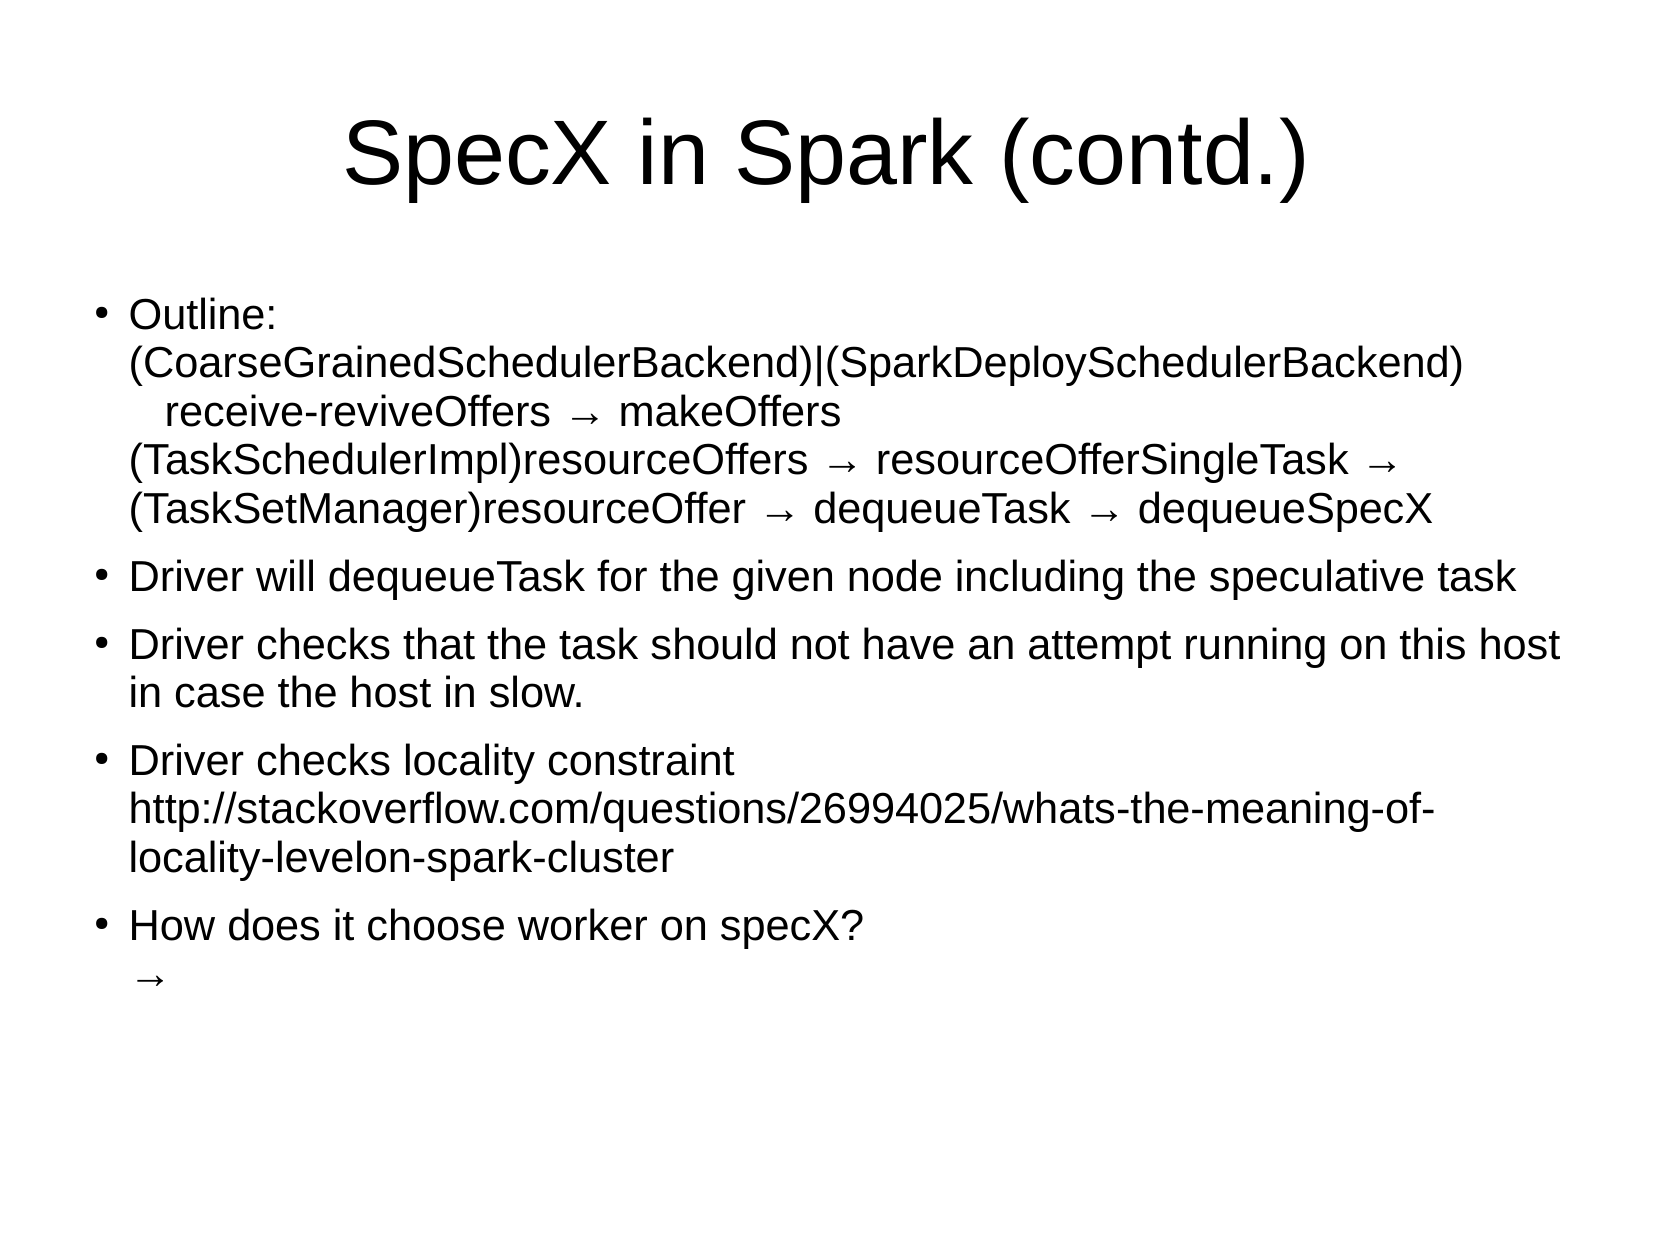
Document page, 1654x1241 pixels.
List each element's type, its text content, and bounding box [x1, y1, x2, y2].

title SpecX in Spark (contd.) [82, 49, 1571, 257]
list Outline: (CoarseGrainedSchedulerBackend)|(SparkDeploySchedulerBackend) receive-reviveOffers → makeOffers (TaskSchedulerImpl)resourceOffers → resourceOfferSingleTask → (TaskSetManager)resourceOffer → dequeueTask → dequeueSpecX Driver will dequeueTask for the given node including the speculative task Driver checks that the task should not have an attempt running on this host in case the host in slow. Driver checks locality constraint http://stackoverflow.com/questions/26994025/whats-the-meaning-of-locality-levelon-spark-cluster How does it choose worker on specX? → [82, 290, 1571, 1010]
